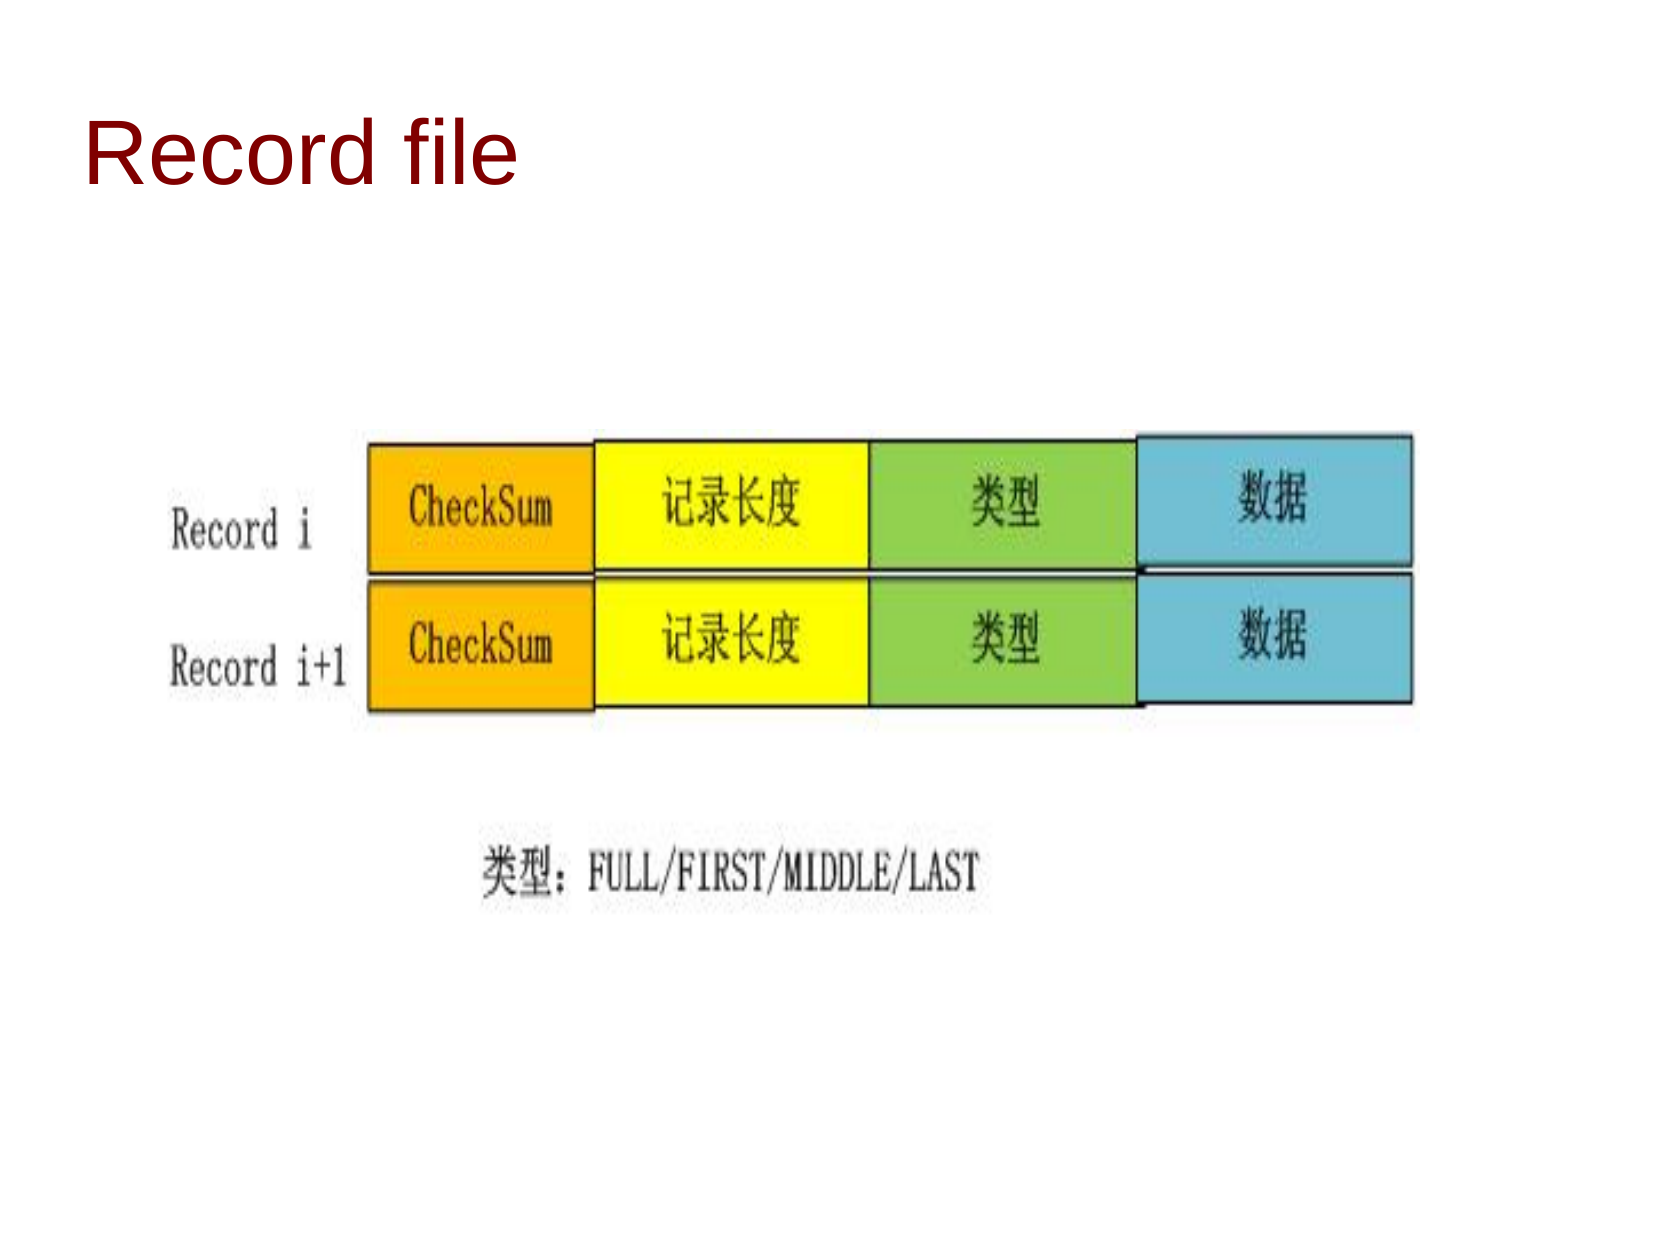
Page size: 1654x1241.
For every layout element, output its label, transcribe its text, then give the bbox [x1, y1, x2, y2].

picture [150, 429, 1420, 931]
title Record file [82, 49, 1571, 257]
